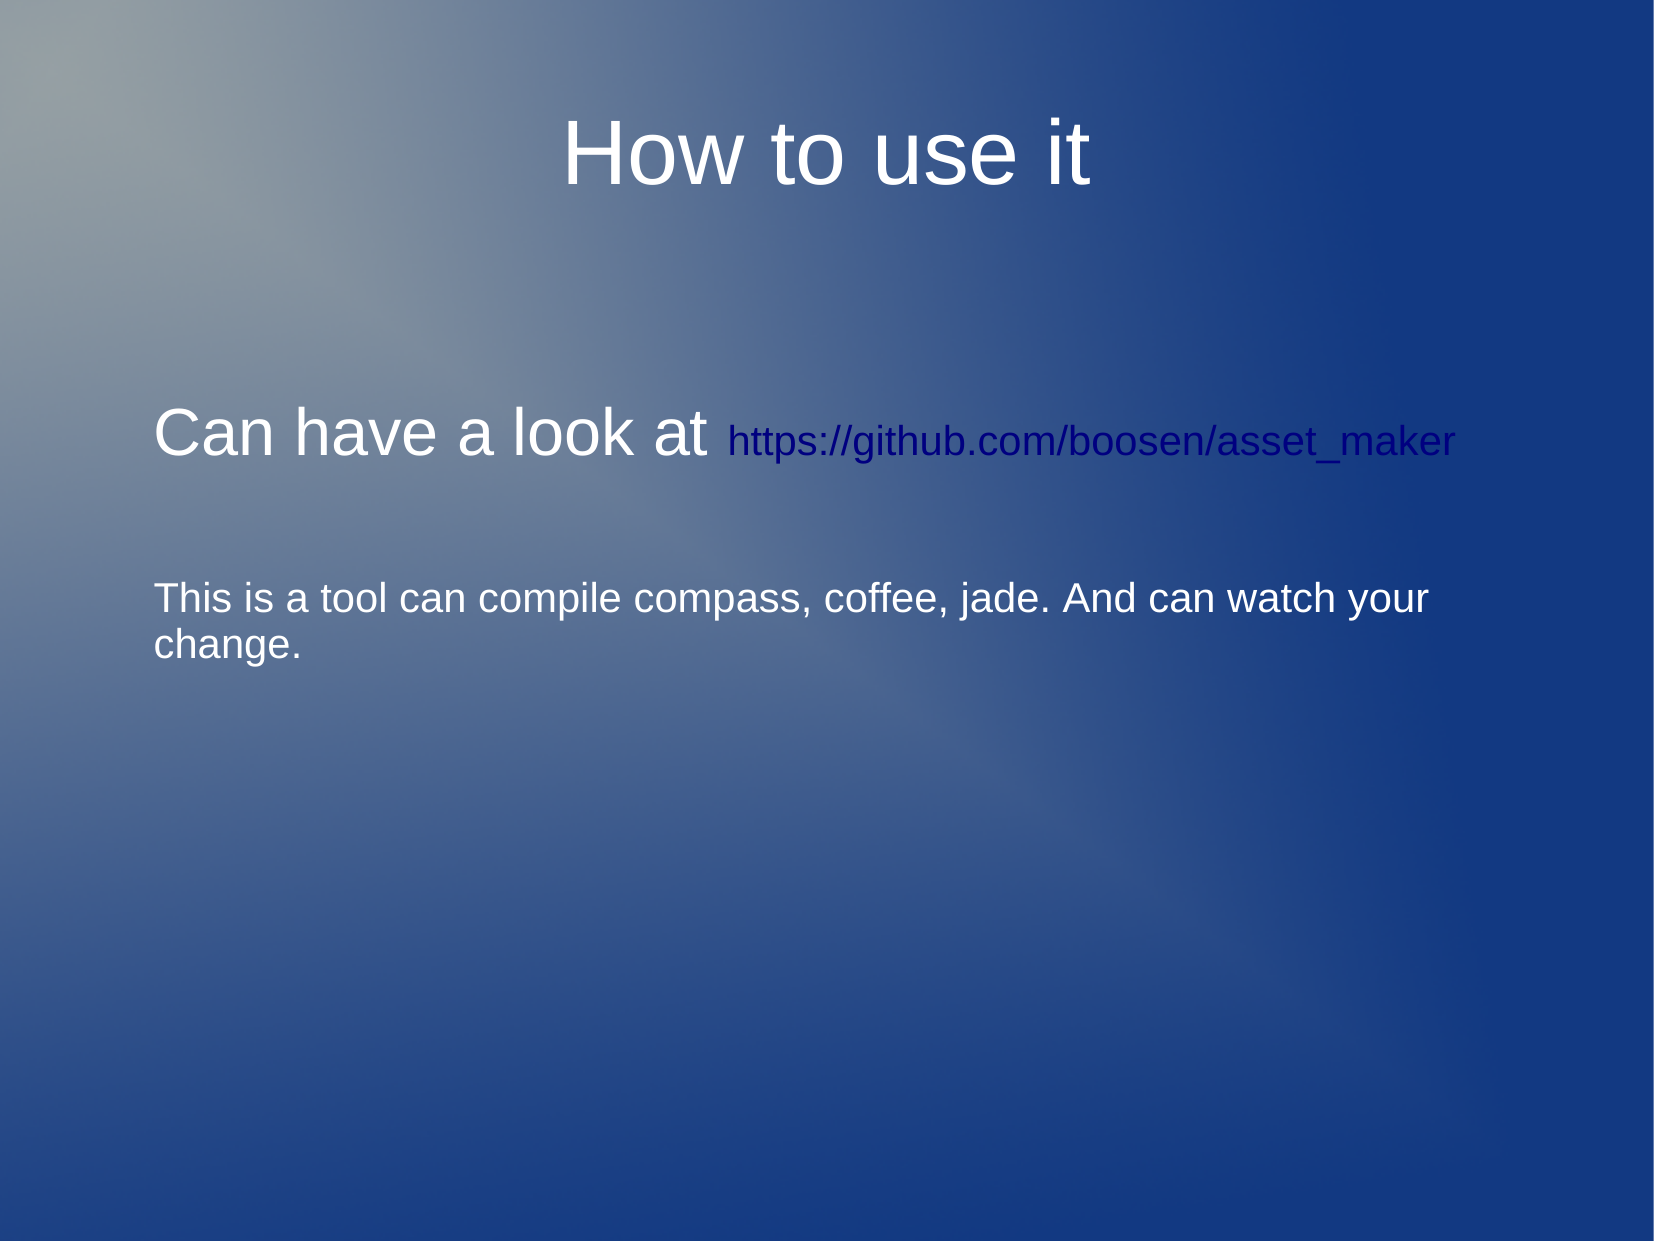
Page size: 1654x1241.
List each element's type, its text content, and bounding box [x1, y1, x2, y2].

list Can have a look at https://github.com/boosen/asset_maker This is a tool can compile compass, coffee, jade. And can watch your change. [82, 290, 1571, 1080]
title How to use it [82, 49, 1571, 257]
picture [0, 0, 1654, 1241]
